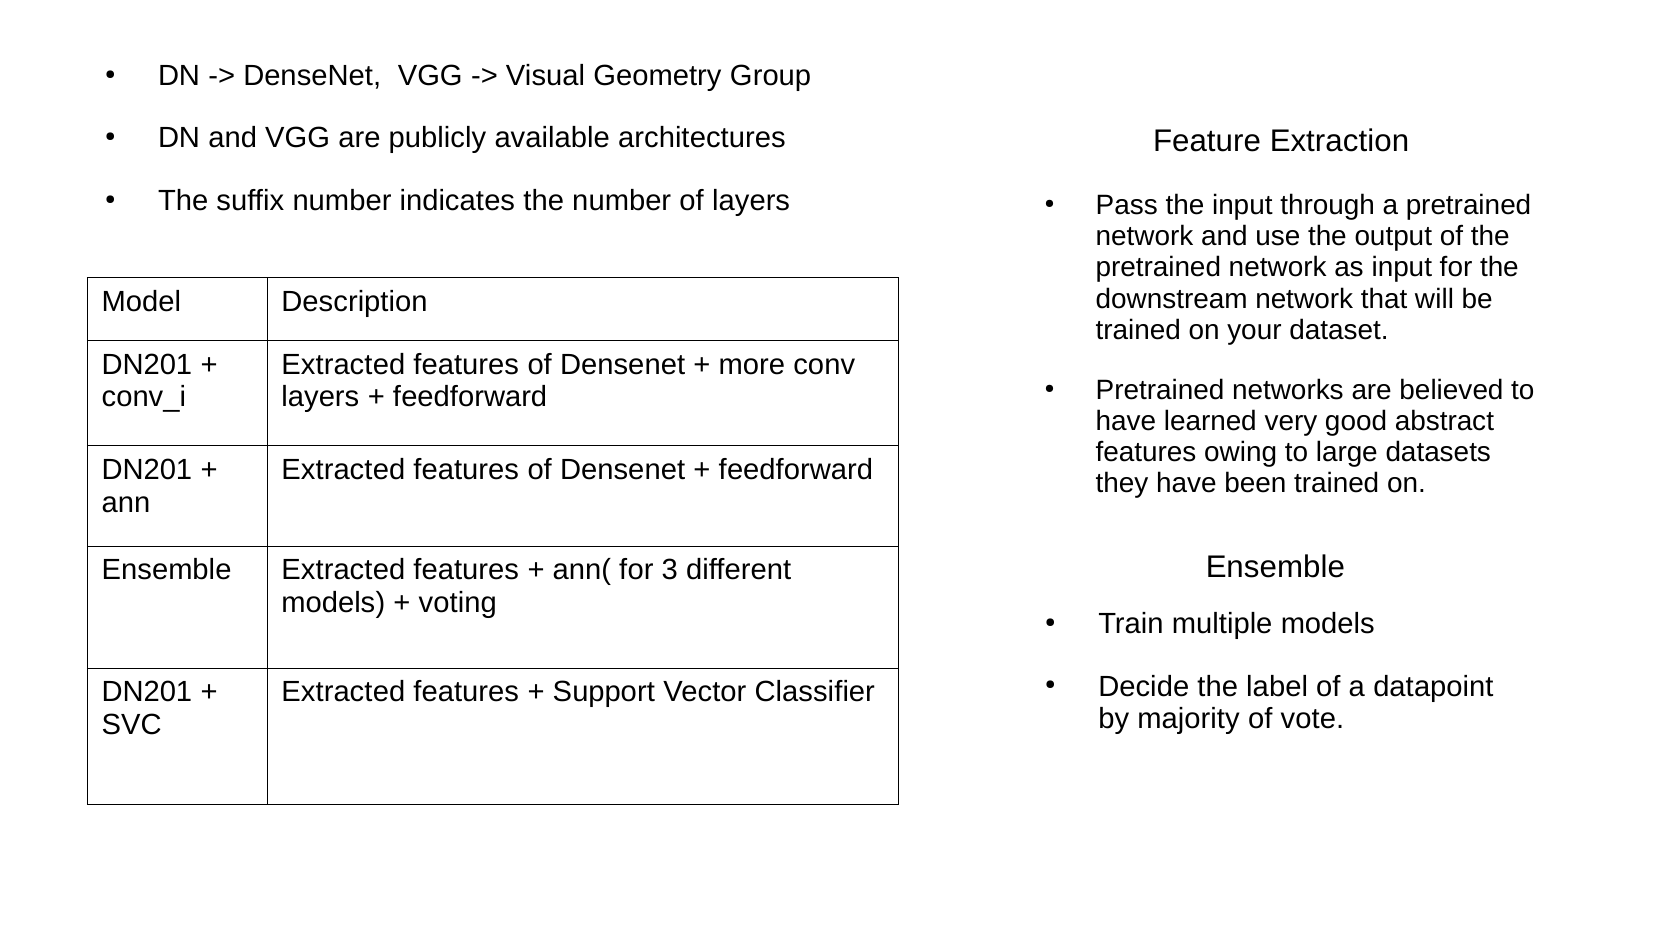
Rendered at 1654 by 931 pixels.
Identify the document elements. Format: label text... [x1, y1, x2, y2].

table_cell Extracted features of Densenet + feedforward [268, 446, 898, 546]
table_cell Extracted features + Support Vector Classifier [268, 669, 898, 804]
table_header Description [268, 278, 898, 340]
list DN -> DenseNet, VGG -> Visual Geometry Group DN and VGG are publicly available architectures The suffix number indicates the number of layers [87, 59, 869, 237]
title Ensemble [1181, 519, 1371, 607]
table_cell Extracted features + ann( for 3 different models) + voting [268, 547, 898, 668]
table_cell DN201 + SVC [88, 669, 267, 804]
title Feature Extraction [1122, 102, 1441, 178]
table_cell DN201 + ann [88, 446, 267, 546]
table_cell Ensemble [88, 547, 267, 668]
list Pass the input through a pretrained network and use the output of the pretrained network as input for the downstream network that will be trained on your dataset. Pretrained networks are believed to have learned very good abstract features owing to large datasets they have been trained on. [1027, 188, 1548, 503]
table_cell Extracted features of Densenet + more conv layers + feedforward [268, 341, 898, 445]
table_cell DN201 + conv_i [88, 341, 267, 445]
table_header Model [88, 278, 267, 340]
list Train multiple models Decide the label of a datapoint by majority of vote. [1027, 607, 1518, 768]
